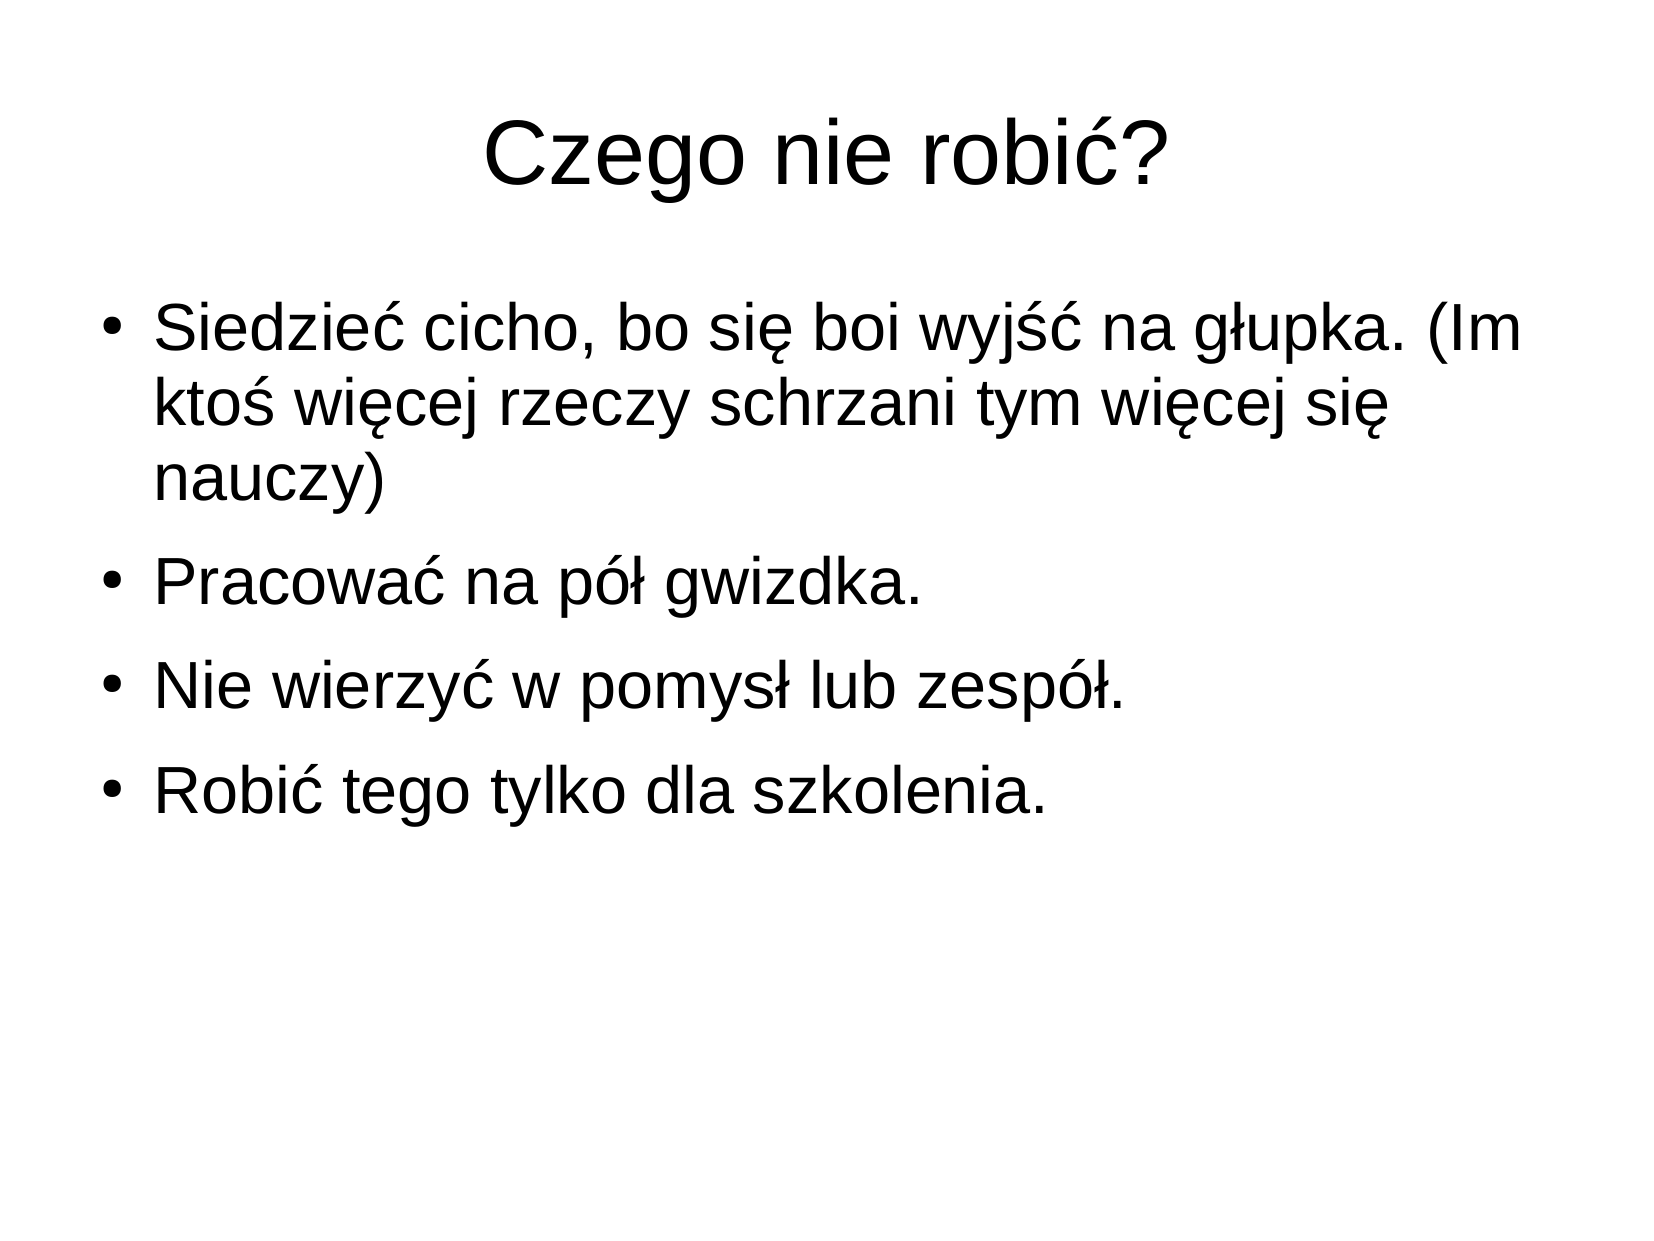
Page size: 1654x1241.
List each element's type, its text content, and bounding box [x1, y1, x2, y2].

title Czego nie robić? [82, 49, 1571, 257]
list Siedzieć cicho, bo się boi wyjść na głupka. (Im ktoś więcej rzeczy schrzani tym więcej się nauczy) Pracować na pół gwizdka. Nie wierzyć w pomysł lub zespół. Robić tego tylko dla szkolenia. [82, 290, 1571, 1010]
